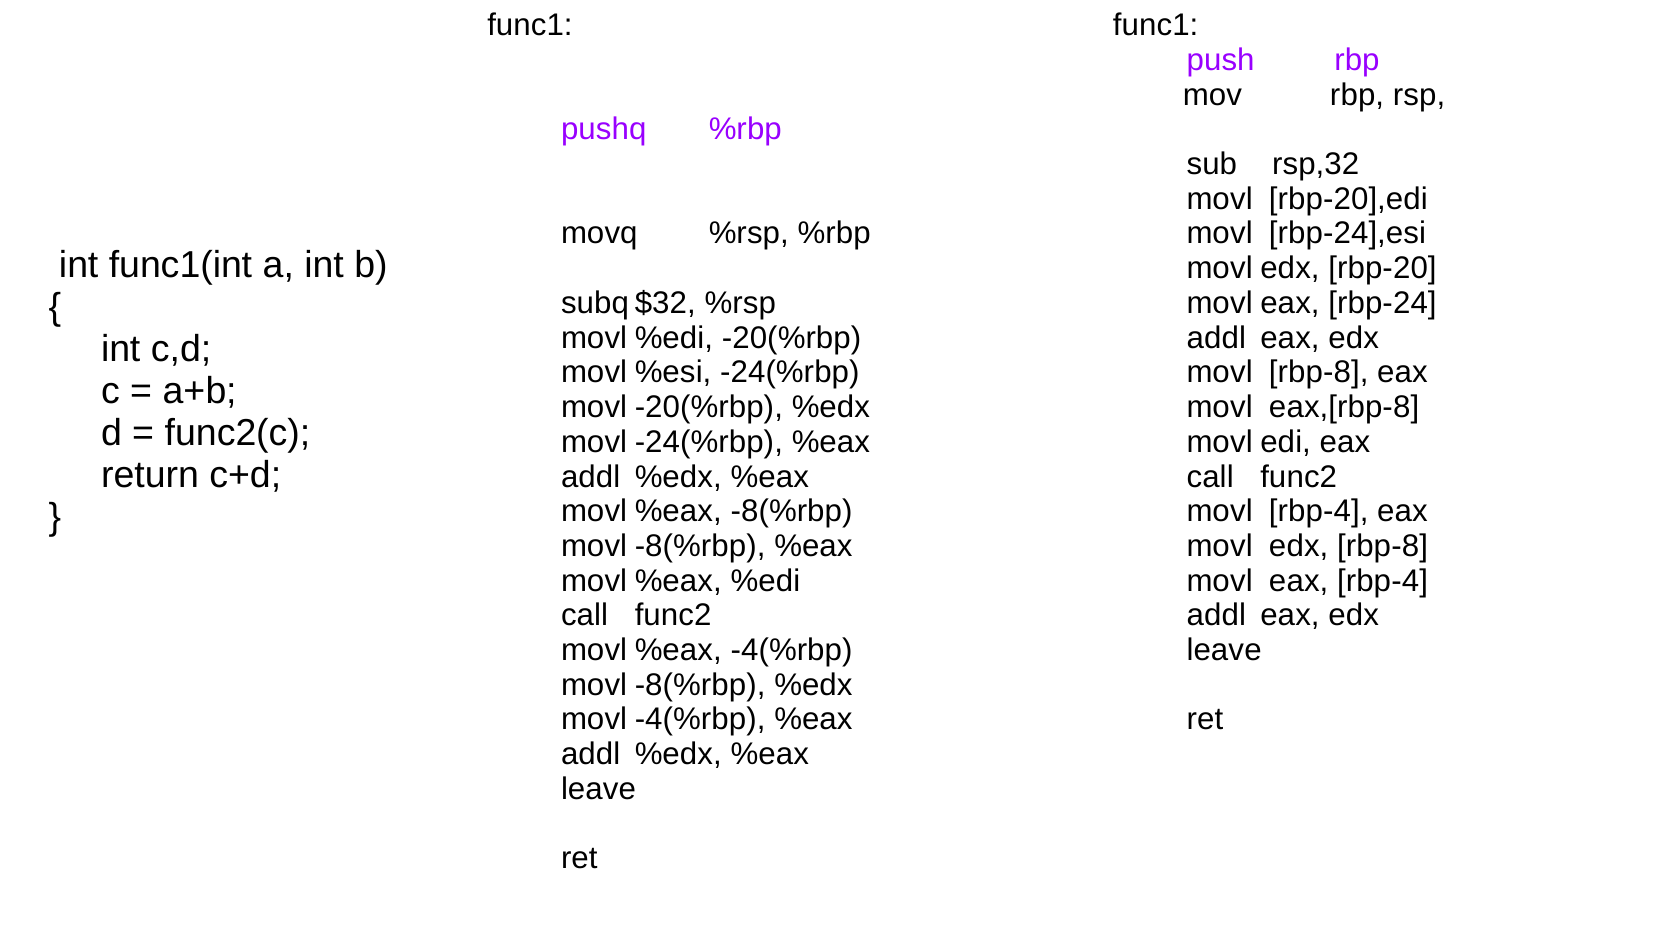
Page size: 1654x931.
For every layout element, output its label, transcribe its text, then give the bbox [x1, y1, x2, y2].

text_box func1: pushq %rbp movq %rsp, %rbp subq $32, %rsp movl %edi, -20(%rbp) movl %esi, -24(%rbp) movl -20(%rbp), %edx movl -24(%rbp), %eax addl %edx, %eax movl %eax, -8(%rbp) movl -8(%rbp), %eax movl %eax, %edi call func2 movl %eax, -4(%rbp) movl -8(%rbp), %edx movl -4(%rbp), %eax addl %edx, %eax leave ret [472, 0, 981, 925]
text_box int func1(int a, int b) { int c,d; c = a+b; d = func2(c); return c+d; } [33, 236, 414, 546]
text_box func1: push rbp mov rbp, rsp, sub rsp,32 movl [rbp-20],edi movl [rbp-24],esi movl edx, [rbp-20] movl eax, [rbp-24] addl eax, edx movl [rbp-8], eax movl eax,[rbp-8] movl edi, eax call func2 movl [rbp-4], eax movl edx, [rbp-8] movl eax, [rbp-4] addl eax, edx leave ret [1098, 0, 1607, 925]
